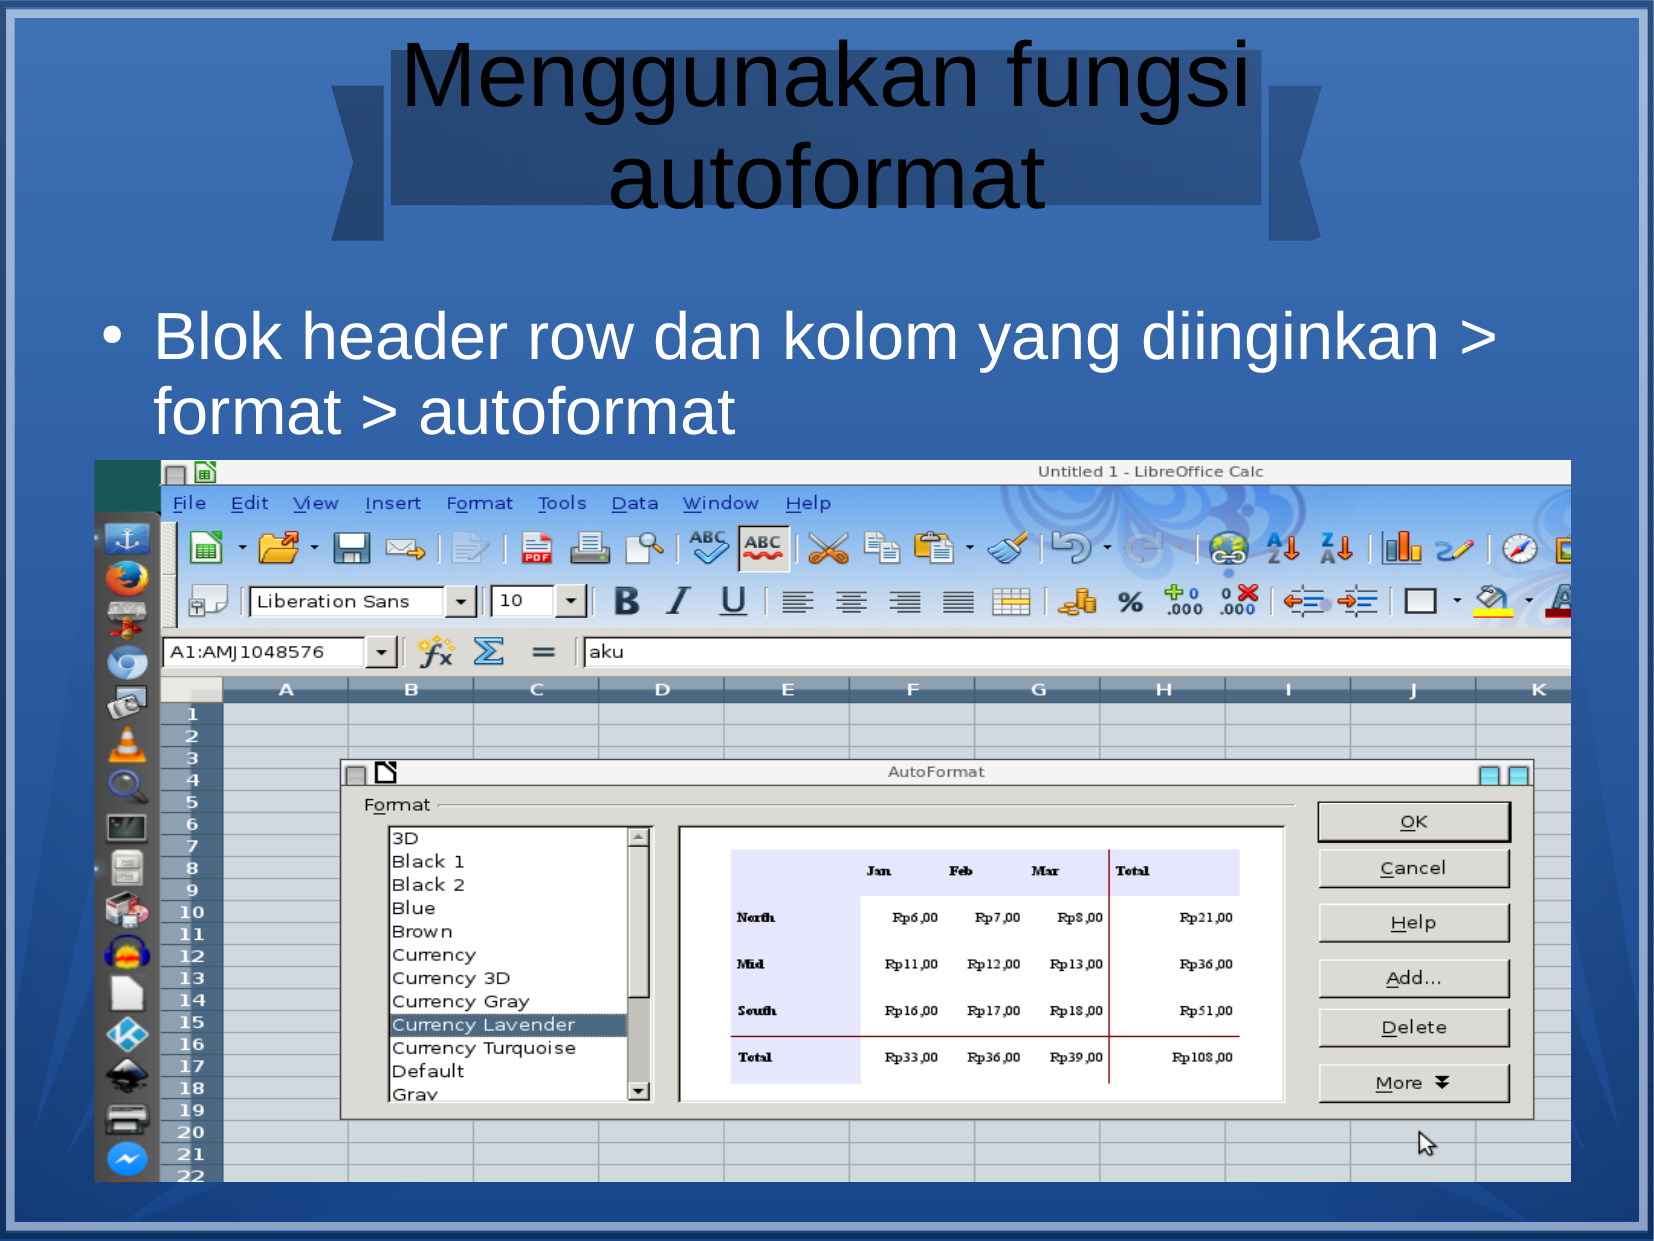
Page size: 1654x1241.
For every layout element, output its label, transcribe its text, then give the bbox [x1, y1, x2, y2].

list Blok header row dan kolom yang diinginkan > format > autoformat [82, 299, 1571, 1241]
picture [94, 460, 1571, 1182]
title Menggunakan fungsi autoformat [389, 23, 1264, 229]
